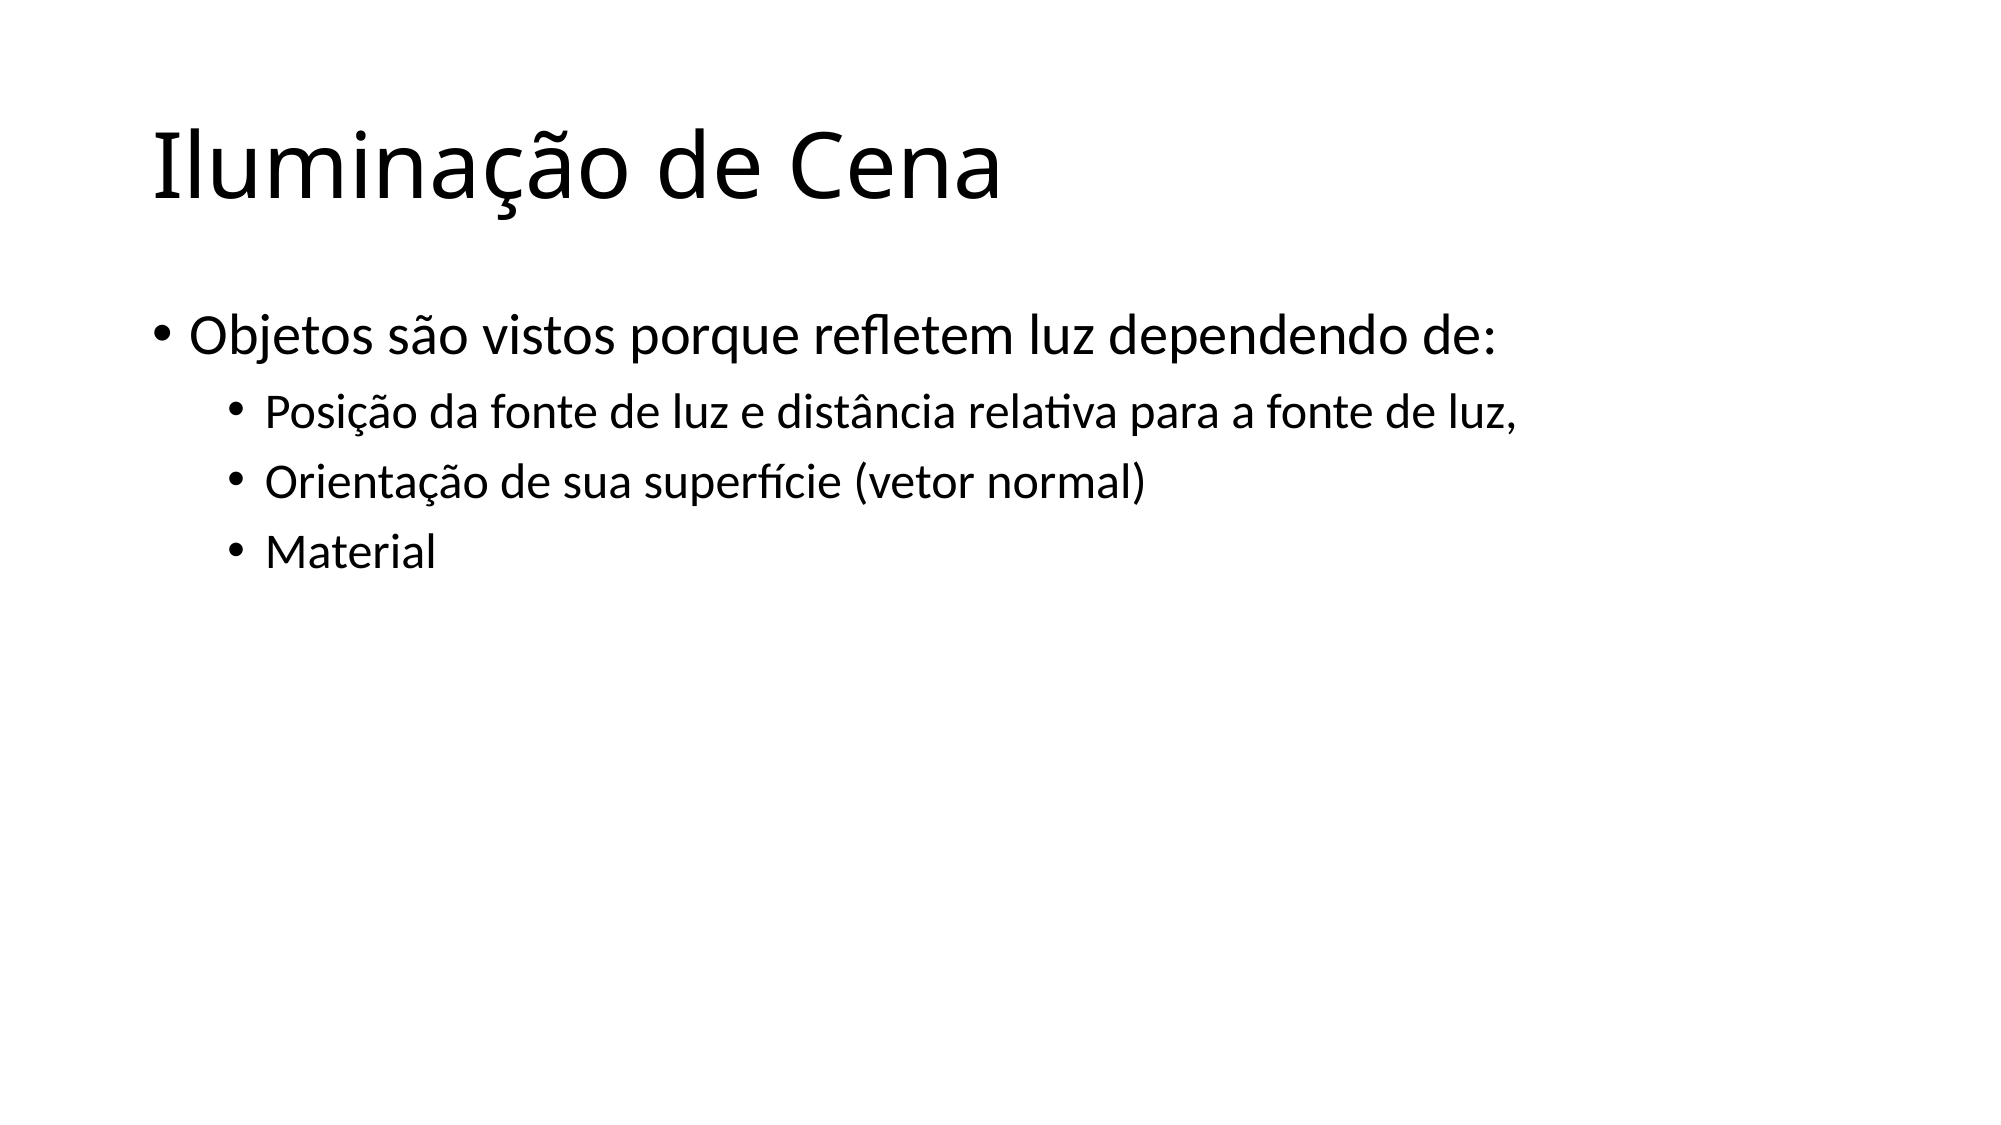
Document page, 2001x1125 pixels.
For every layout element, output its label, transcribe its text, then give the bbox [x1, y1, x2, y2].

list Objetos são vistos porque refletem luz dependendo de: Posição da fonte de luz e distância relativa para a fonte de luz, Orientação de sua superfície (vetor normal) Material [137, 297, 1863, 1011]
title Iluminação de Cena [137, 59, 1863, 278]
